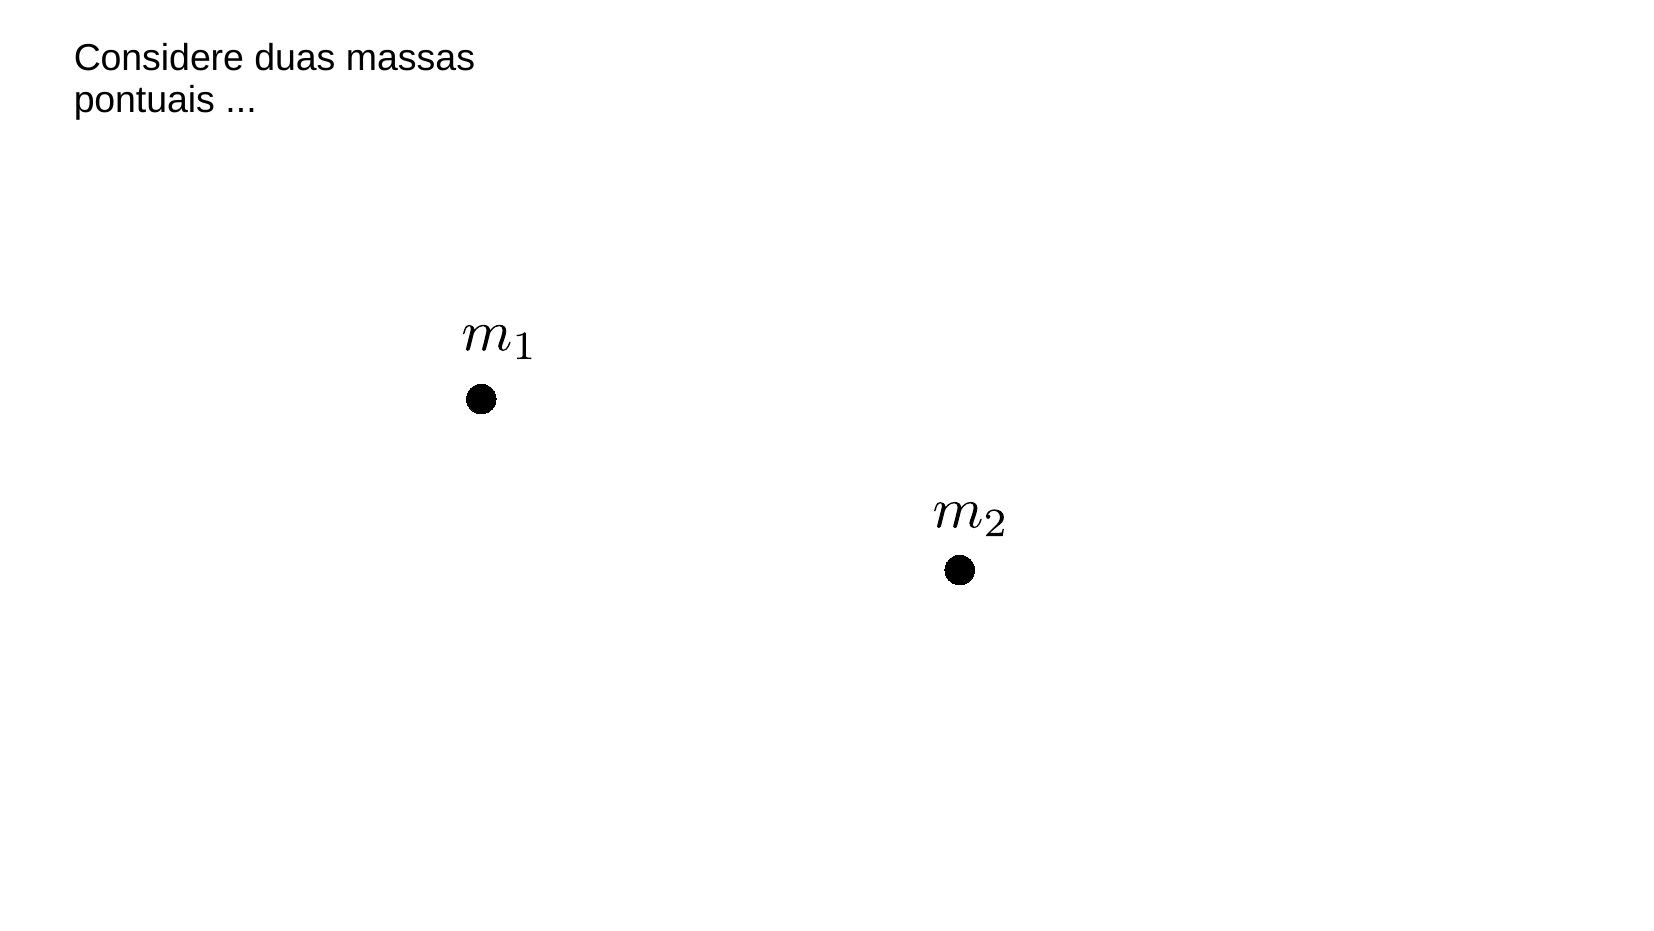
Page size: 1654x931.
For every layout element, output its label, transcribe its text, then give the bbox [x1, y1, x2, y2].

picture [934, 501, 1004, 537]
text_box [466, 384, 497, 414]
text_box [944, 555, 975, 585]
picture [463, 324, 532, 360]
text_box Considere duas massas pontuais ... [59, 29, 562, 148]
